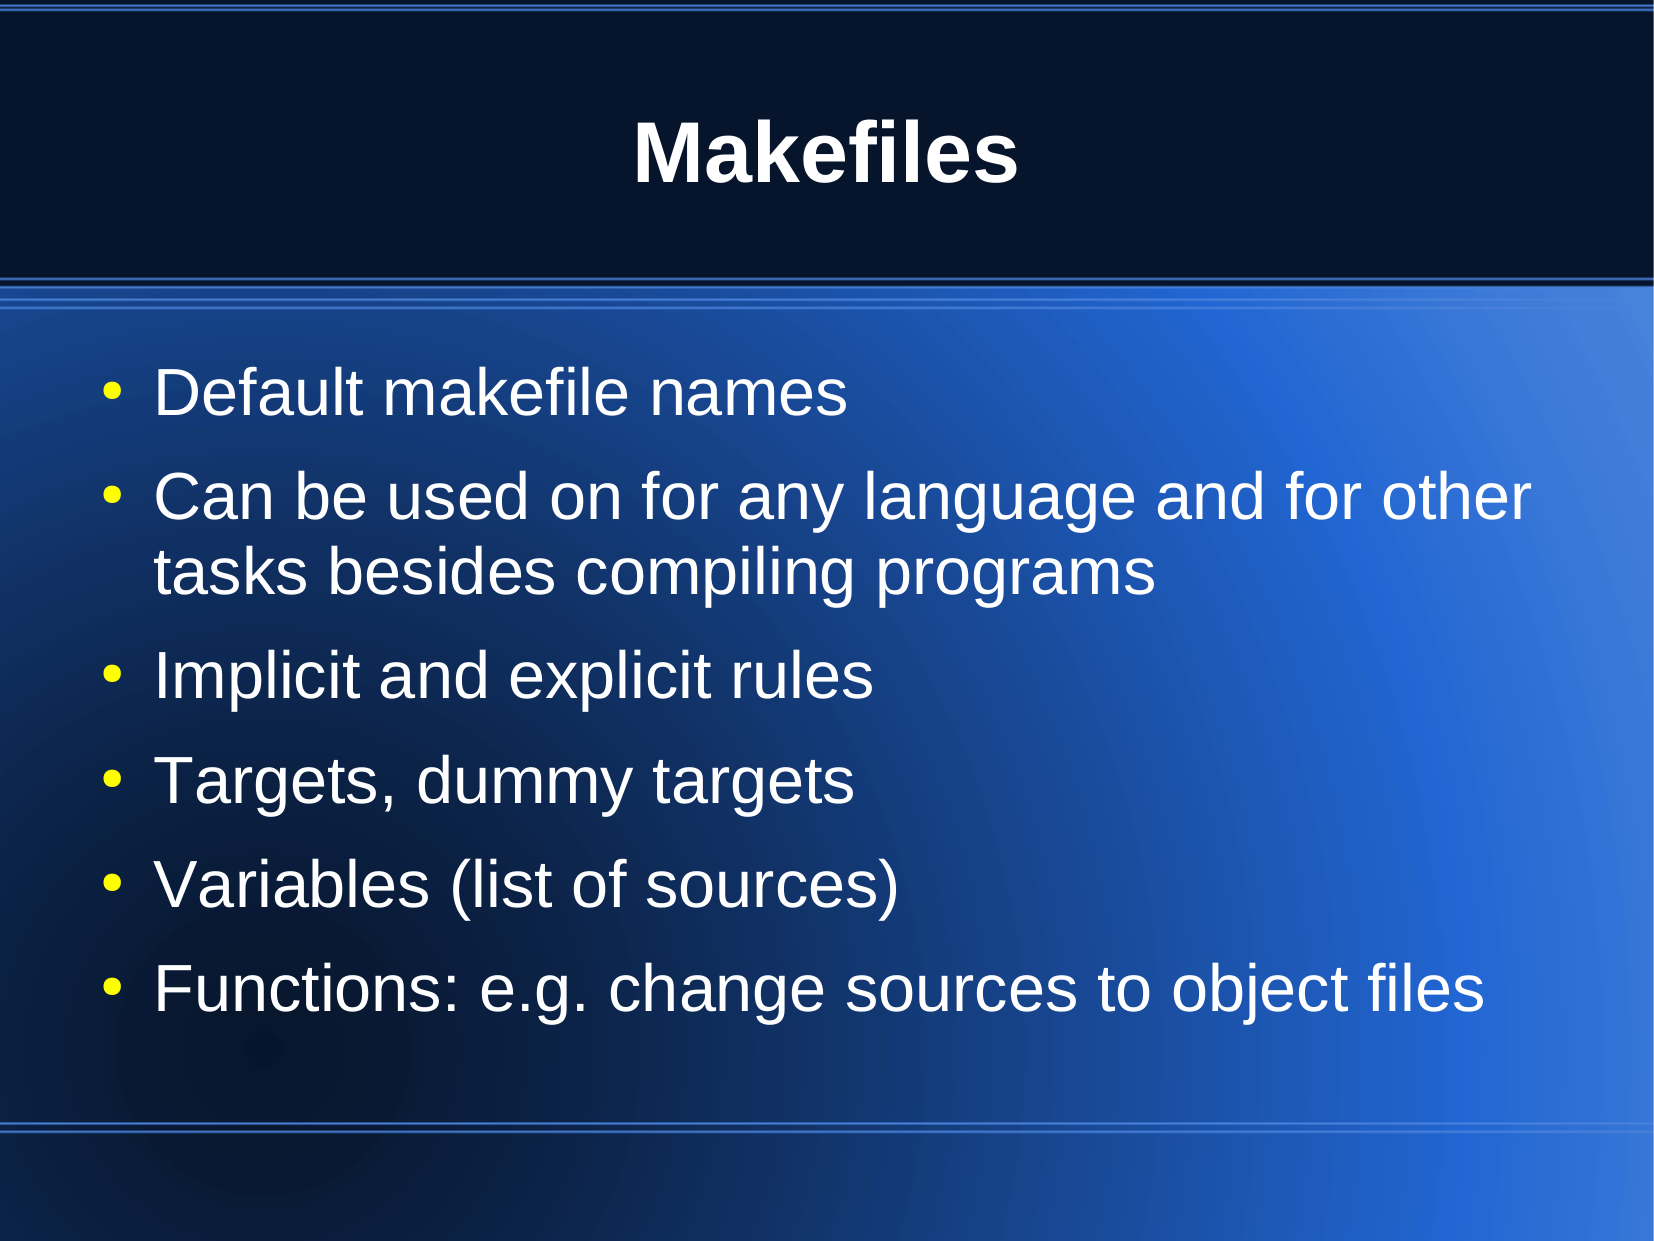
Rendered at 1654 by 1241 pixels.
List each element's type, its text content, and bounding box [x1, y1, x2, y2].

picture [0, 0, 1654, 1241]
list Default makefile names Can be used on for any language and for other tasks besides compiling programs Implicit and explicit rules Targets, dummy targets Variables (list of sources) Functions: e.g. change sources to object files [82, 355, 1571, 1131]
title Makefiles [82, 49, 1571, 257]
